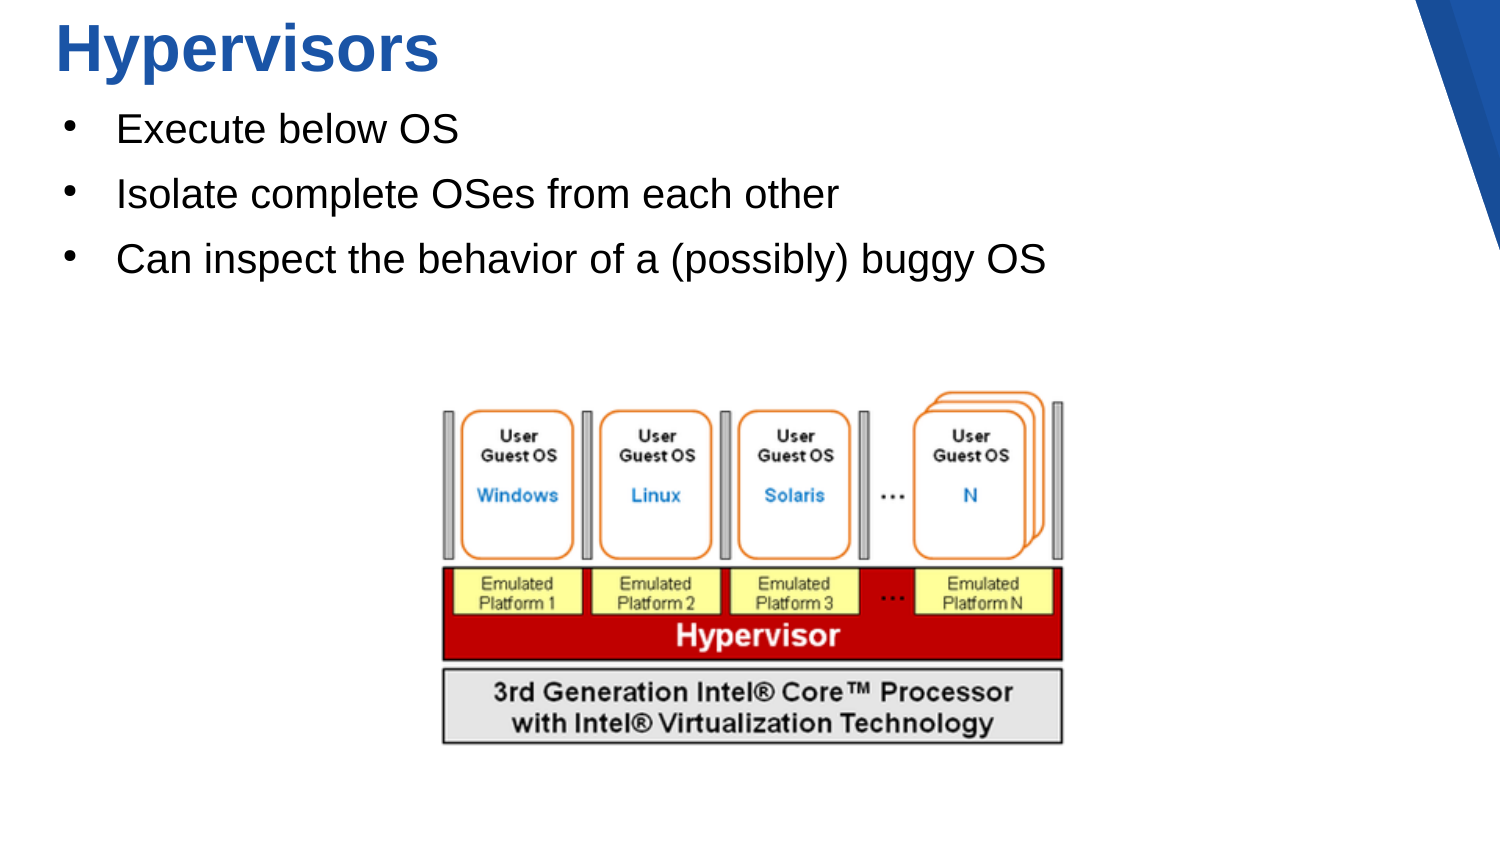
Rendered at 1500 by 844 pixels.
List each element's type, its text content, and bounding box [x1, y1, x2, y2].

list Execute below OS Isolate complete OSes from each other Can inspect the behavior of a (possibly) buggy OS [30, 87, 1486, 526]
picture [440, 389, 1066, 747]
title Hypervisors [40, 32, 1366, 87]
